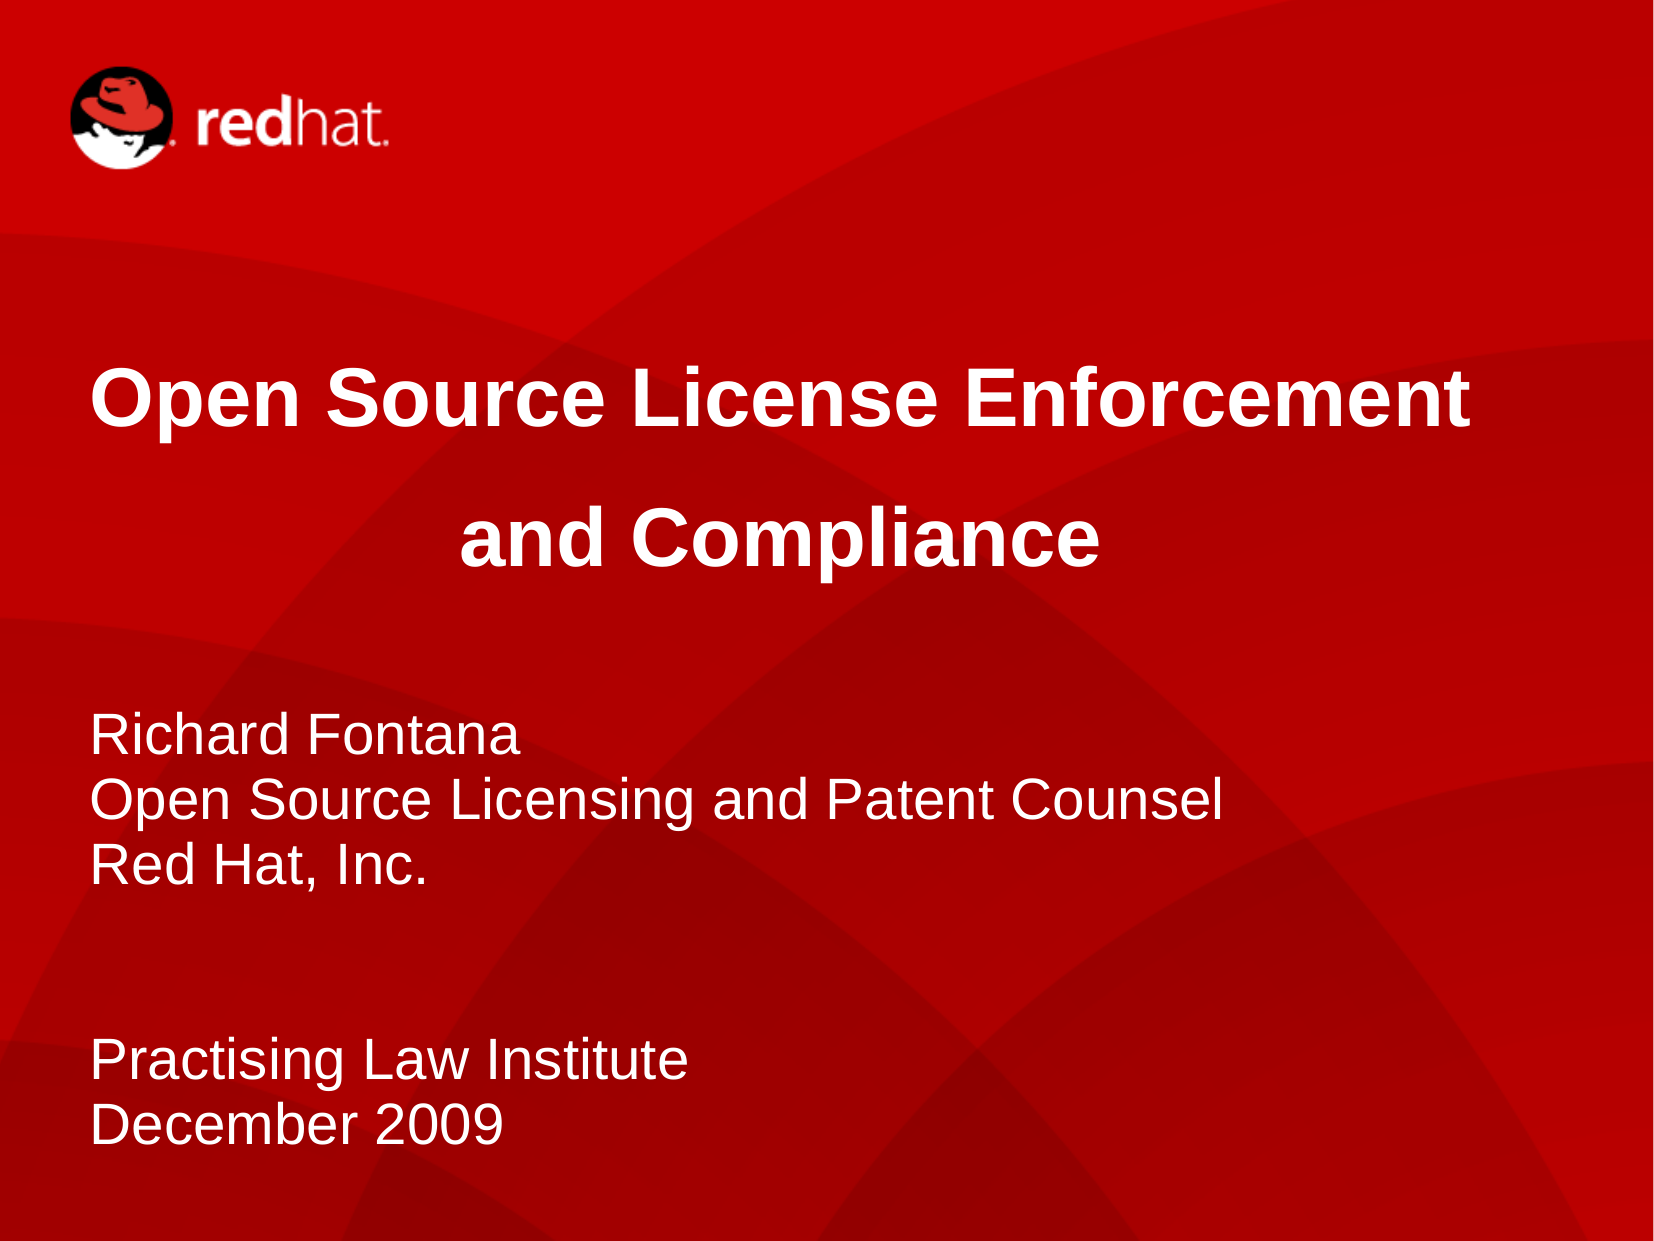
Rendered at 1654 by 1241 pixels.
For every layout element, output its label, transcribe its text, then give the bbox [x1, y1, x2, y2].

text_box Richard Fontana Open Source Licensing and Patent Counsel Red Hat, Inc. Practising Law Institute December 2009 [75, 661, 1538, 1241]
text_box Open Source License Enforcement and Compliance [75, 297, 1576, 657]
picture [0, 0, 1654, 1241]
